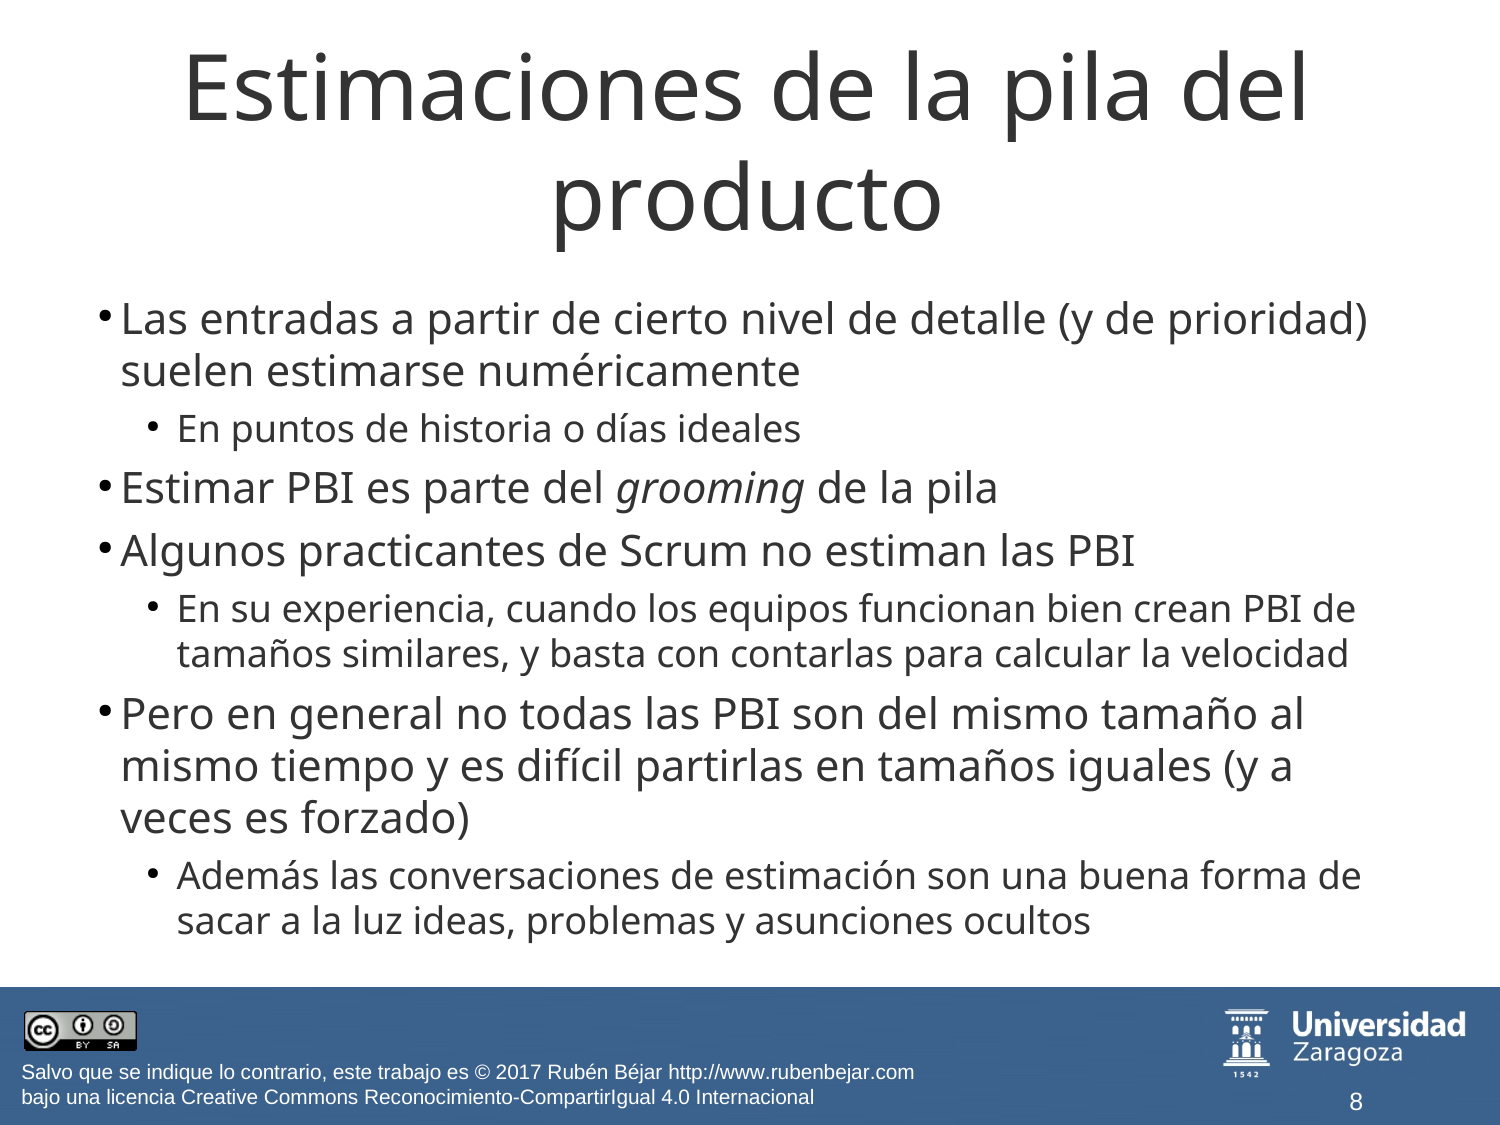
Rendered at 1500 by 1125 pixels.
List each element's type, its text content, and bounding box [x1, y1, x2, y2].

list Las entradas a partir de cierto nivel de detalle (y de prioridad) suelen estimarse numéricamente En puntos de historia o días ideales Estimar PBI es parte del grooming de la pila Algunos practicantes de Scrum no estiman las PBI En su experiencia, cuando los equipos funcionan bien crean PBI de tamaños similares, y basta con contarlas para calcular la velocidad Pero en general no todas las PBI son del mismo tamaño al mismo tiempo y es difícil partirlas en tamaños iguales (y a veces es forzado) Además las conversaciones de estimación son una buena forma de sacar a la luz ideas, problemas y asunciones ocultos [82, 283, 1418, 957]
picture [0, 987, 1500, 1125]
title Estimaciones de la pila del producto [74, 21, 1420, 257]
